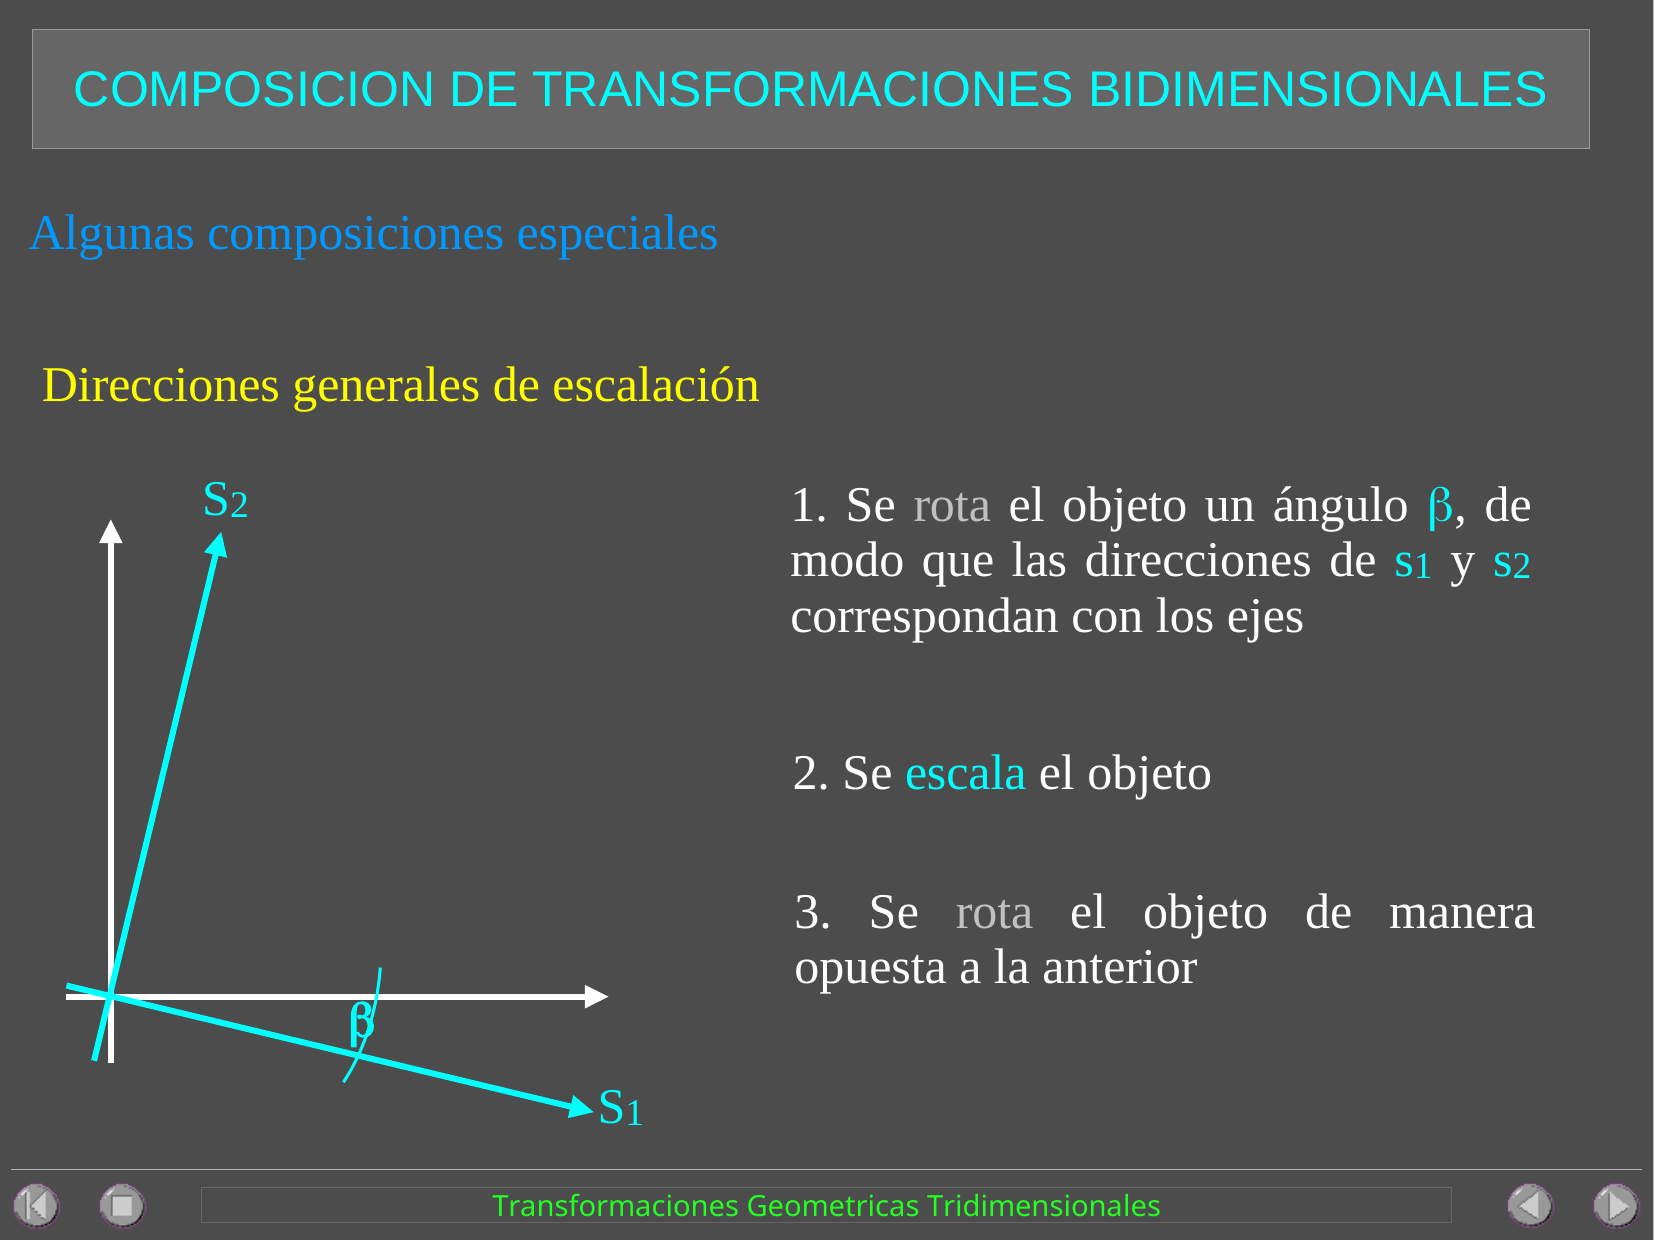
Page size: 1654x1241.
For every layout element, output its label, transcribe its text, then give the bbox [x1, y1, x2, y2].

text_box S1 [597, 1078, 662, 1148]
text_box 1. Se rota el objeto un ángulo , de modo que las direcciones de s1 y s2 correspondan con los ejes [790, 476, 1532, 668]
text_box 3. Se rota el objeto de manera opuesta a la anterior [794, 883, 1536, 1004]
picture [11, 1181, 62, 1232]
picture [1505, 1181, 1556, 1231]
text_box Direcciones generales de escalación [41, 357, 983, 418]
picture [97, 1181, 148, 1232]
picture [1591, 1181, 1642, 1232]
title COMPOSICION DE TRANSFORMACIONES BIDIMENSIONALES [32, 29, 1590, 149]
text_box Algunas composiciones especiales [28, 204, 1440, 265]
text_box S2 [202, 470, 267, 540]
text_box 2. Se escala el objeto [792, 744, 1534, 805]
